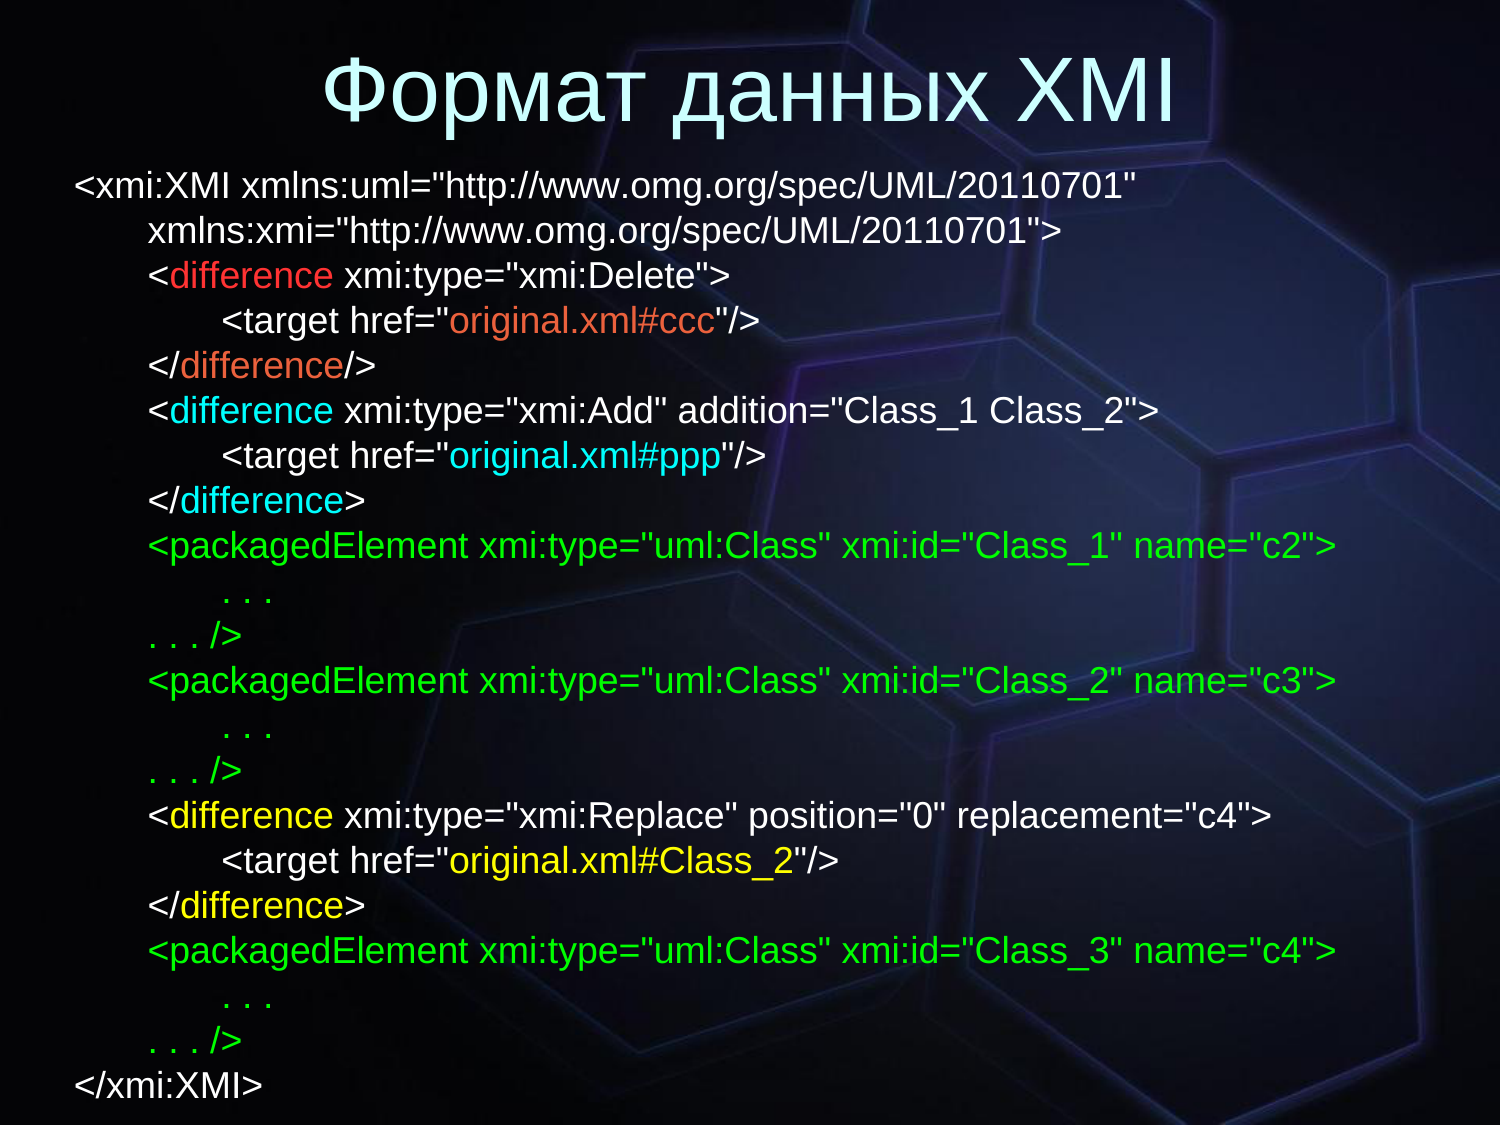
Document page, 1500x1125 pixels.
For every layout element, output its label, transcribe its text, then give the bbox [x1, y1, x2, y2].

title Формат данных XMI [75, 21, 1425, 148]
picture [0, 0, 1500, 1125]
text_box <xmi:XMI xmlns:uml="http://www.omg.org/spec/UML/20110701" xmlns:xmi="http://www.omg.org/spec/UML/20110701"> <difference xmi:type="xmi:Delete"> <target href="original.xml#ccc"/> </difference/> <difference xmi:type="xmi:Add" addition="Class_1 Class_2"> <target href="original.xml#ppp"/> </difference> <packagedElement xmi:type="uml:Class" xmi:id="Class_1" name="c2"> . . . . . . /> <packagedElement xmi:type="uml:Class" xmi:id="Class_2" name="c3"> . . . . . . /> <difference xmi:type="xmi:Replace" position="0" replacement="c4"> <target href="original.xml#Class_2"/> </difference> <packagedElement xmi:type="uml:Class" xmi:id="Class_3" name="c4"> . . . . . . /> </xmi:XMI> [59, 153, 1477, 1125]
